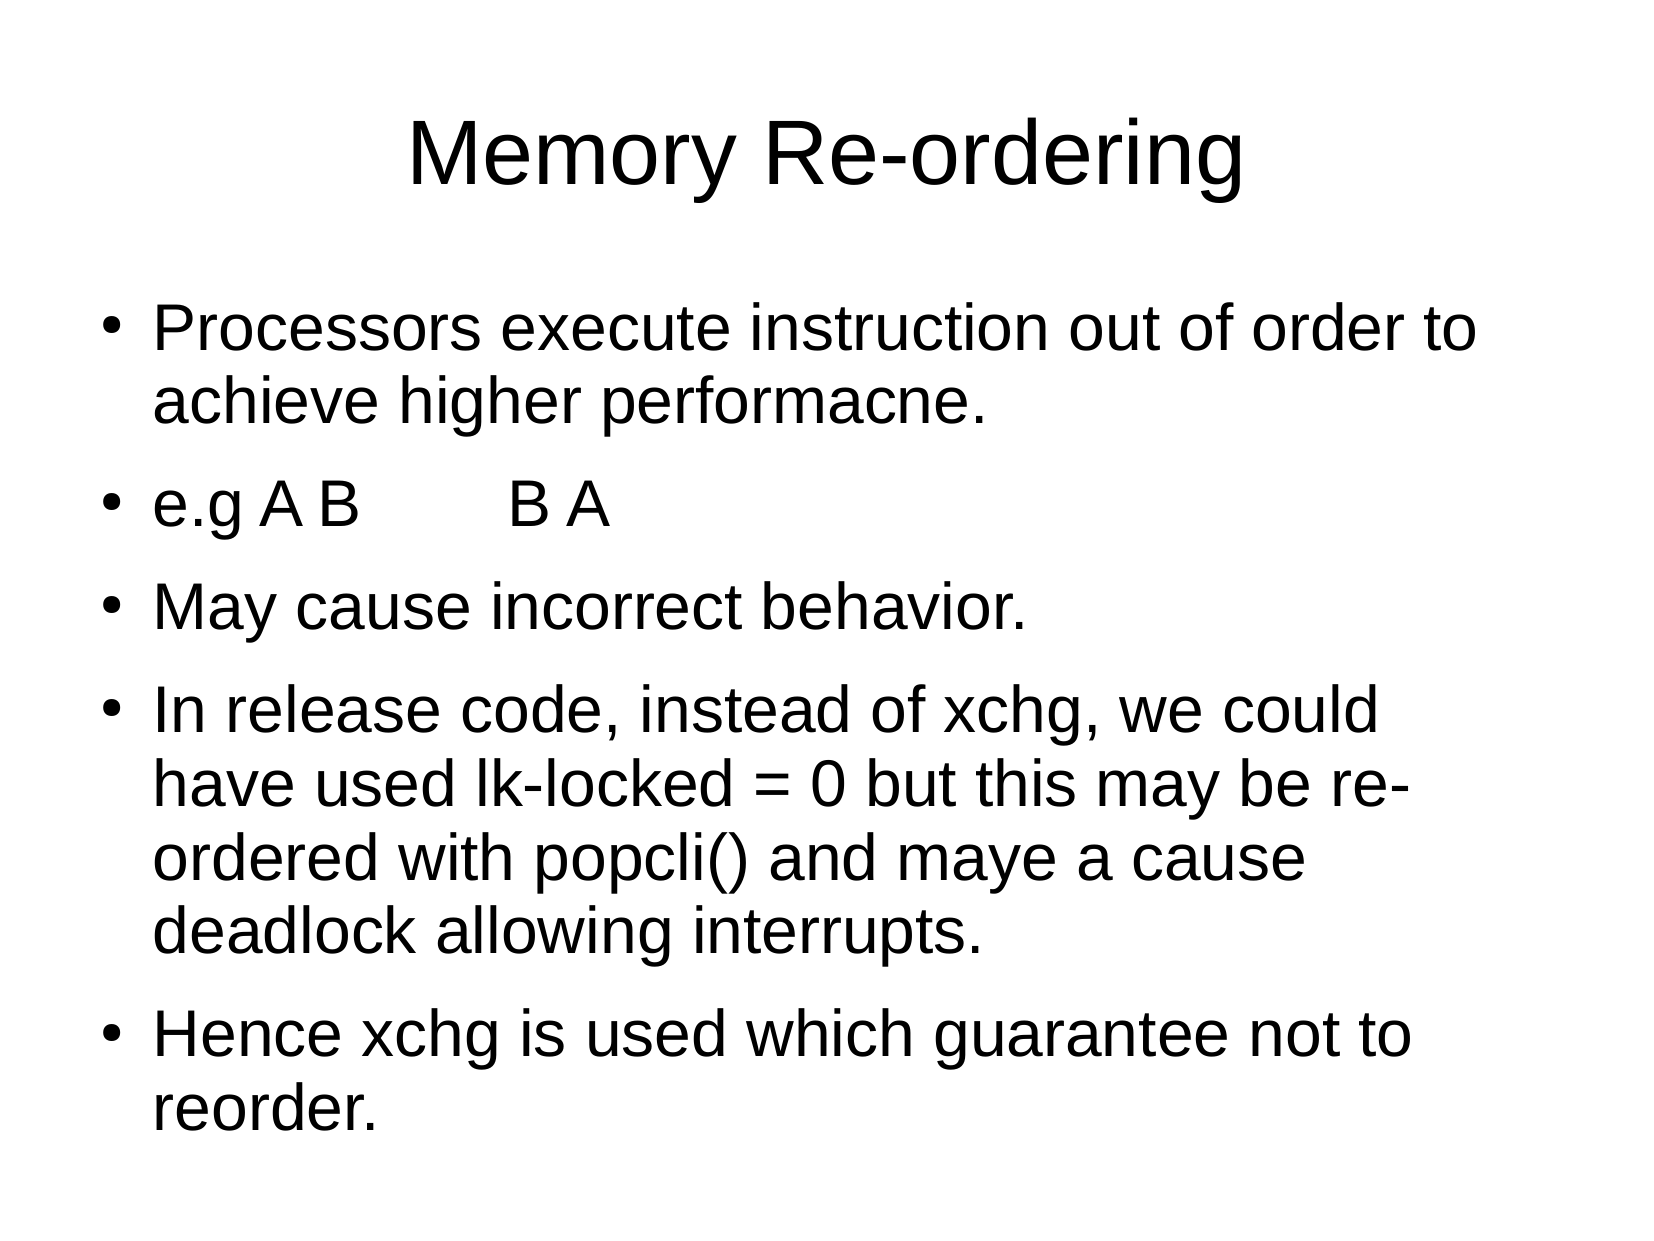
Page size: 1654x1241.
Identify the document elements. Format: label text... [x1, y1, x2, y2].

list Processors execute instruction out of order to achieve higher performacne. e.g A B B A May cause incorrect behavior. In release code, instead of xchg, we could have used lk-locked = 0 but this may be re-ordered with popcli() and maye a cause deadlock allowing interrupts. Hence xchg is used which guarantee not to reorder. [82, 290, 1538, 1146]
title Memory Re-ordering [82, 49, 1571, 257]
